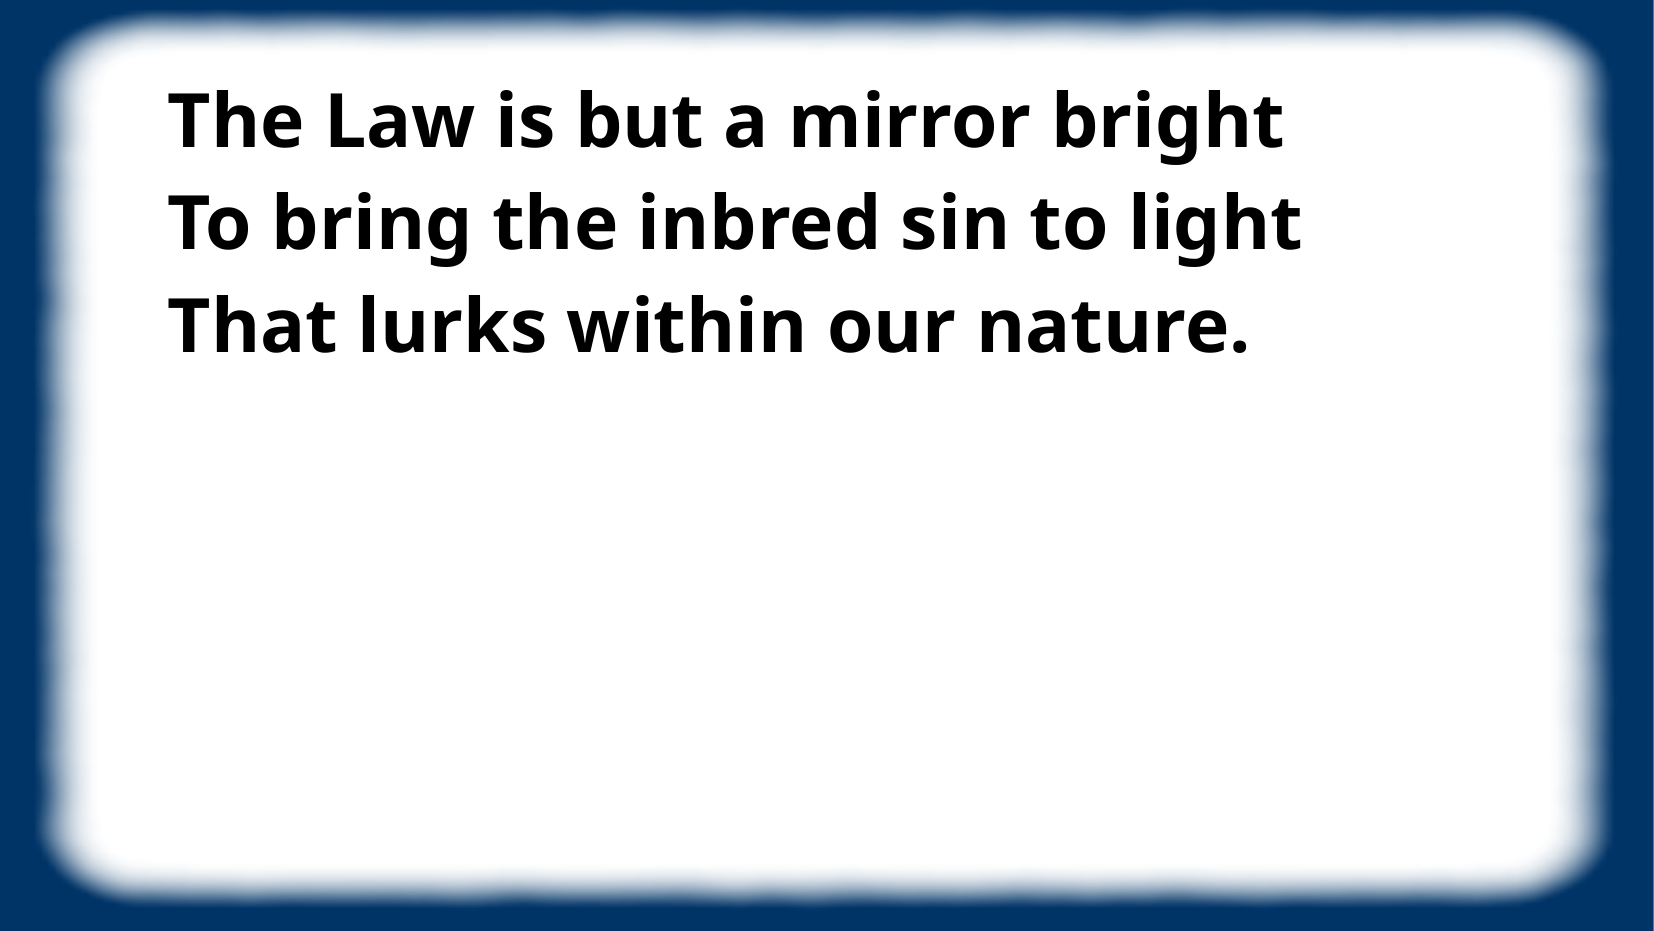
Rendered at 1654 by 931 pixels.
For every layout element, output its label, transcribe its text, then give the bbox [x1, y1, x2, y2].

text_box The Law is but a mirror bright To bring the inbred sin to light That lurks within our nature. [75, 60, 1576, 375]
picture [0, 0, 1654, 931]
